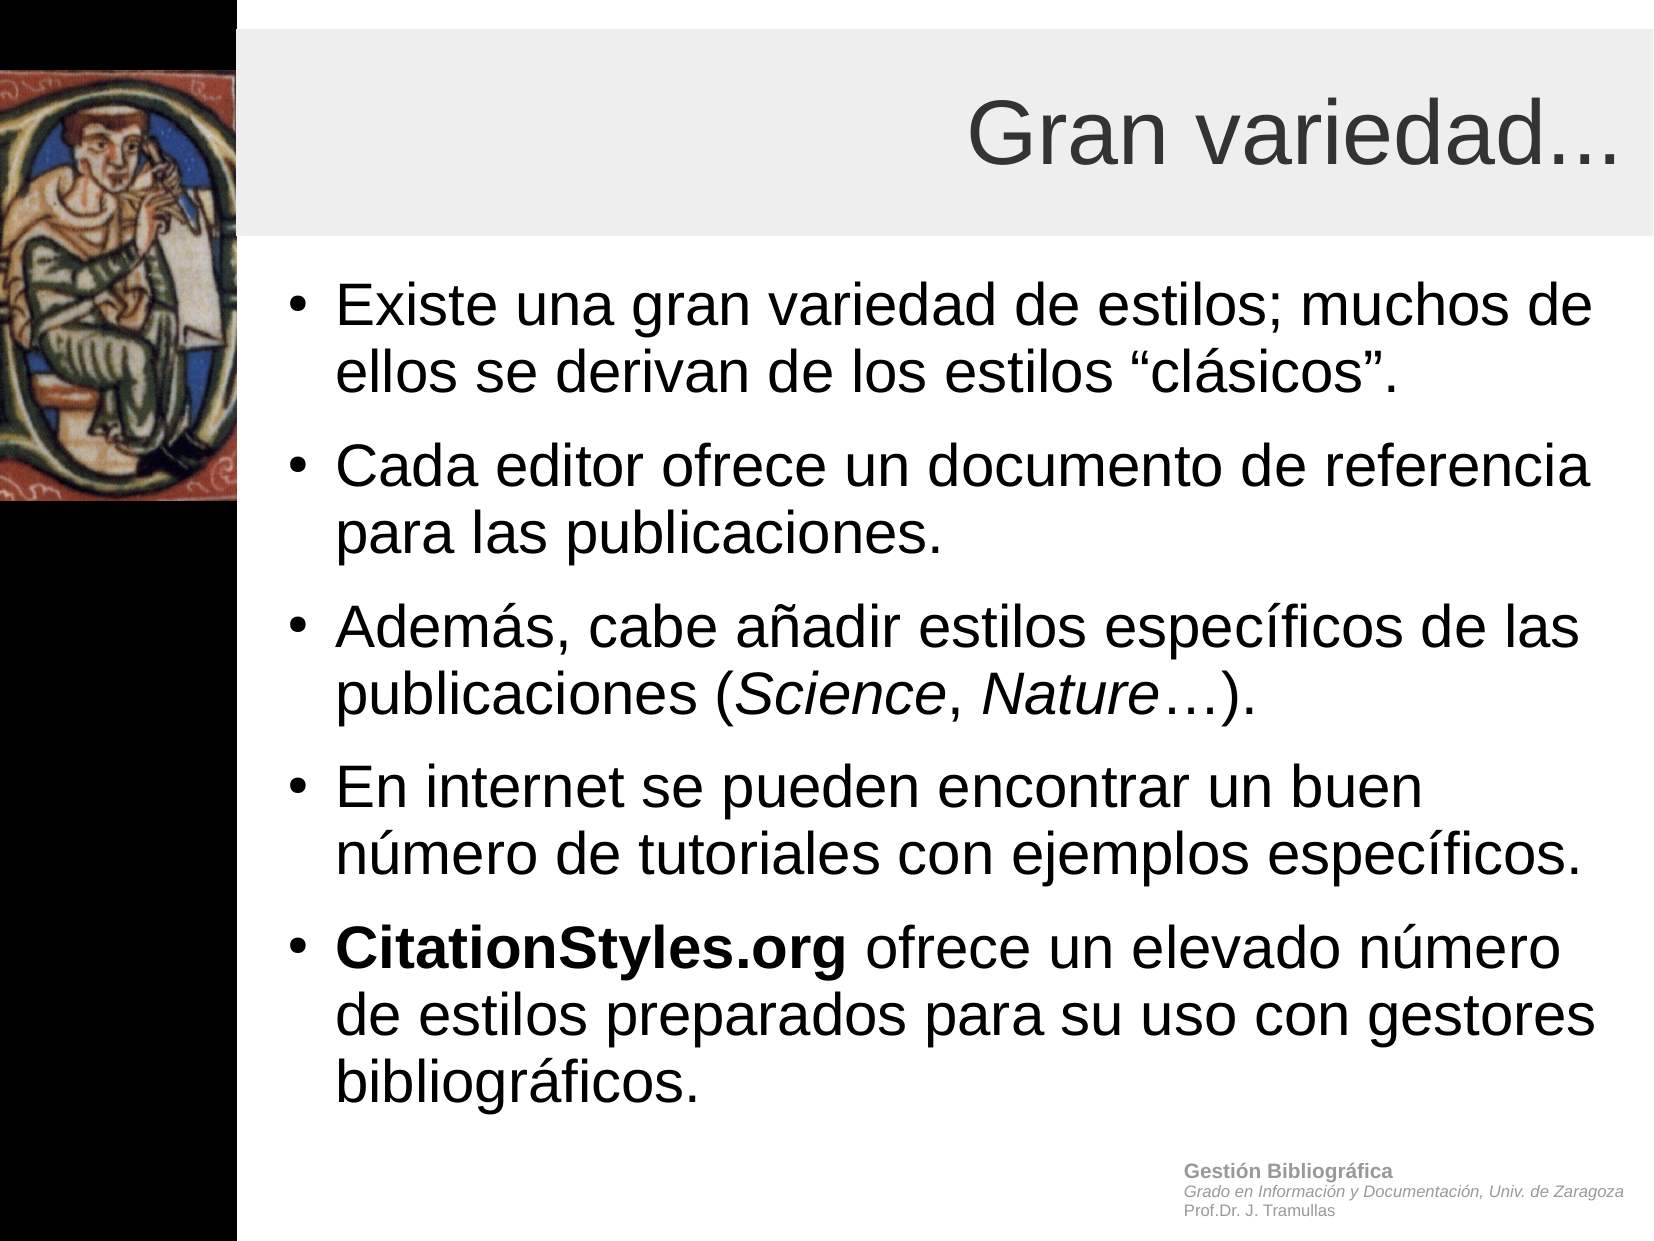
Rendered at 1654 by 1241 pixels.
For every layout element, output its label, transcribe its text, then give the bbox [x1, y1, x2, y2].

list Existe una gran variedad de estilos; muchos de ellos se derivan de los estilos “clásicos”. Cada editor ofrece un documento de referencia para las publicaciones. Además, cabe añadir estilos específicos de las publicaciones (Science, Nature…). En internet se pueden encontrar un buen número de tutoriales con ejemplos específicos. CitationStyles.org ofrece un elevado número de estilos preparados para su uso con gestores bibliográficos. [271, 271, 1619, 1134]
title Gran variedad... [236, 29, 1654, 237]
picture [0, 70, 237, 501]
